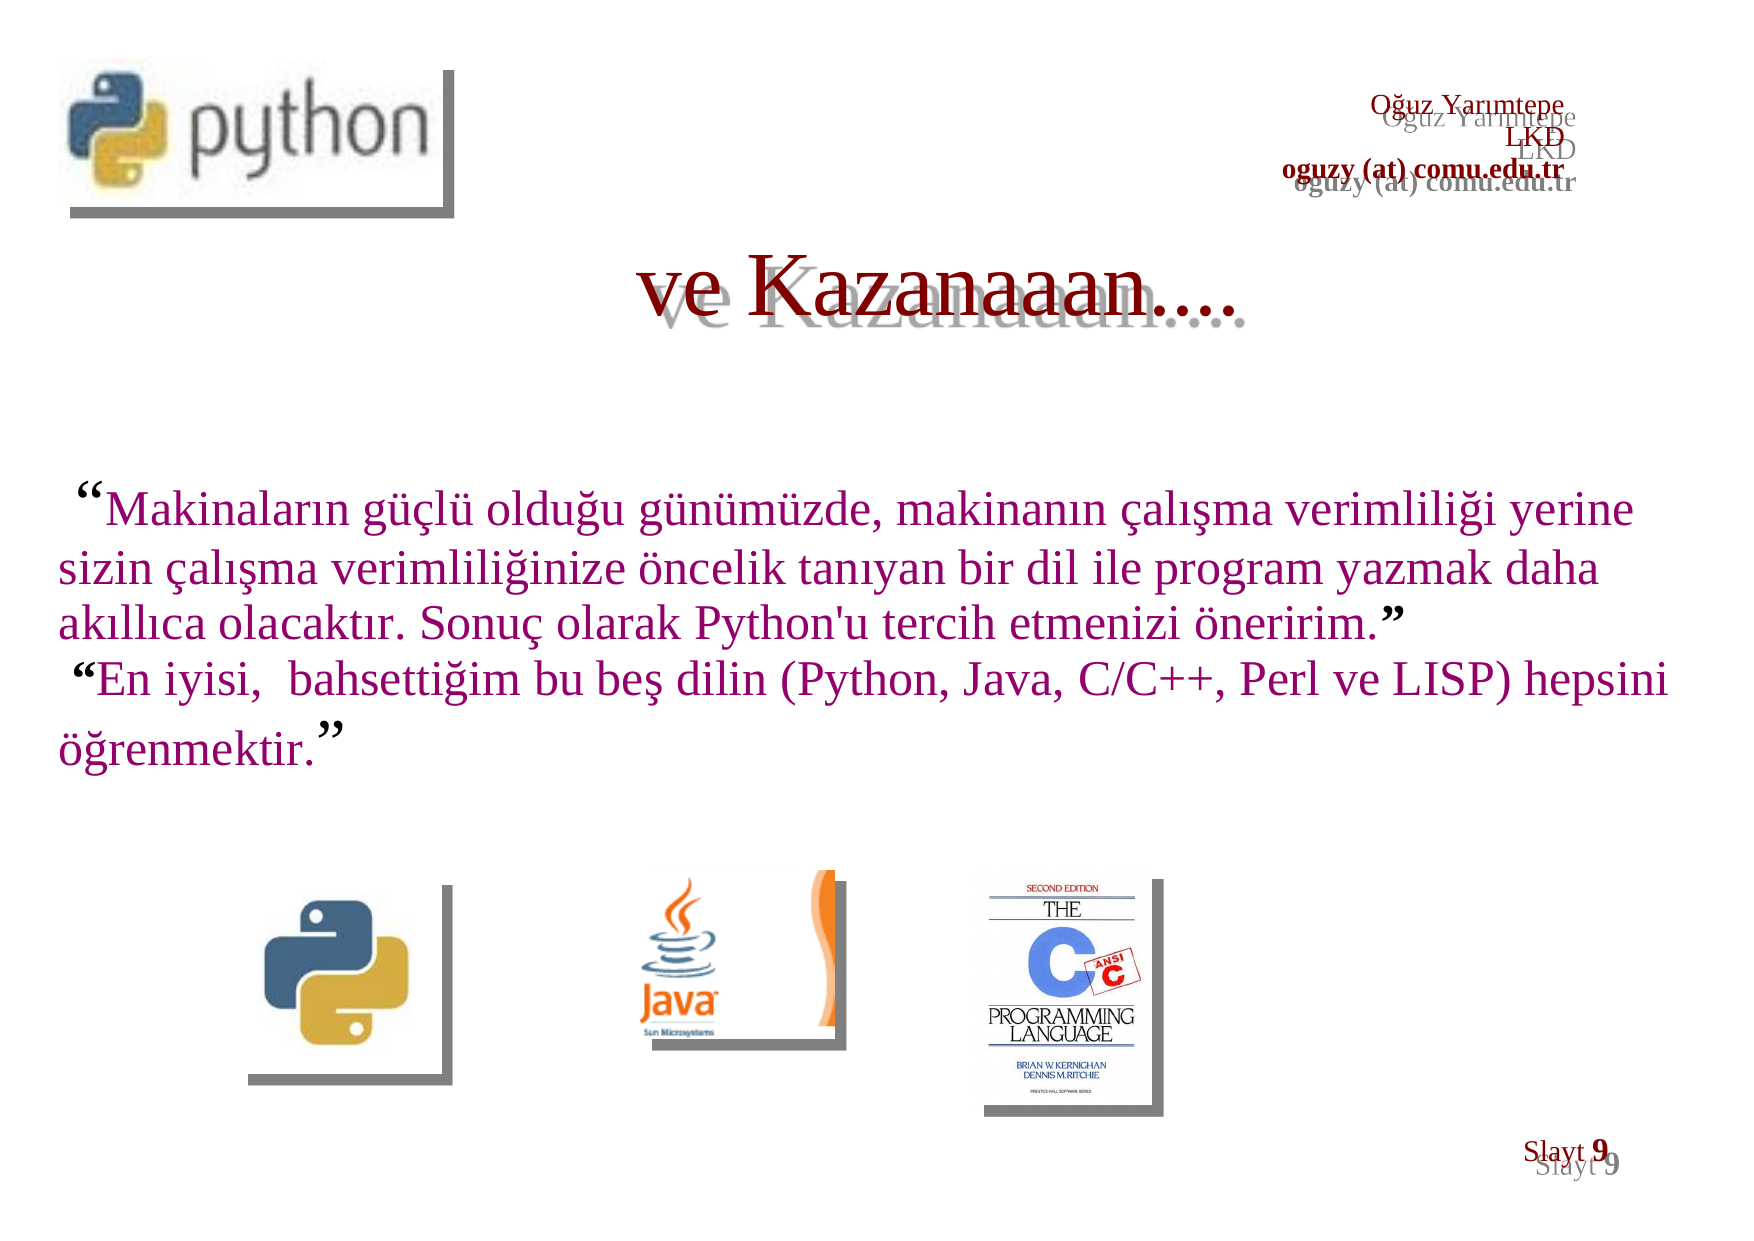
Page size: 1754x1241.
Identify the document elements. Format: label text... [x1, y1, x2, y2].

picture [972, 867, 1152, 1105]
subtitle “Makinaların güçlü olduğu günümüzde, makinanın çalışma verimliliği yerine sizin çalışma verimliliğinize öncelik tanıyan bir dil ile program yazmak daha akıllıca olacaktır. Sonuç olarak Python'u tercih etmenizi öneririm.” “En iyisi, bahsettiğim bu beş dilin (Python, Java, C/C++, Perl ve LISP) hepsini öğrenmektir.” [59, 360, 1695, 886]
title ve Kazanaaan.... [194, 214, 1684, 355]
picture [640, 870, 835, 1039]
picture [236, 873, 442, 1074]
picture [59, 58, 443, 207]
